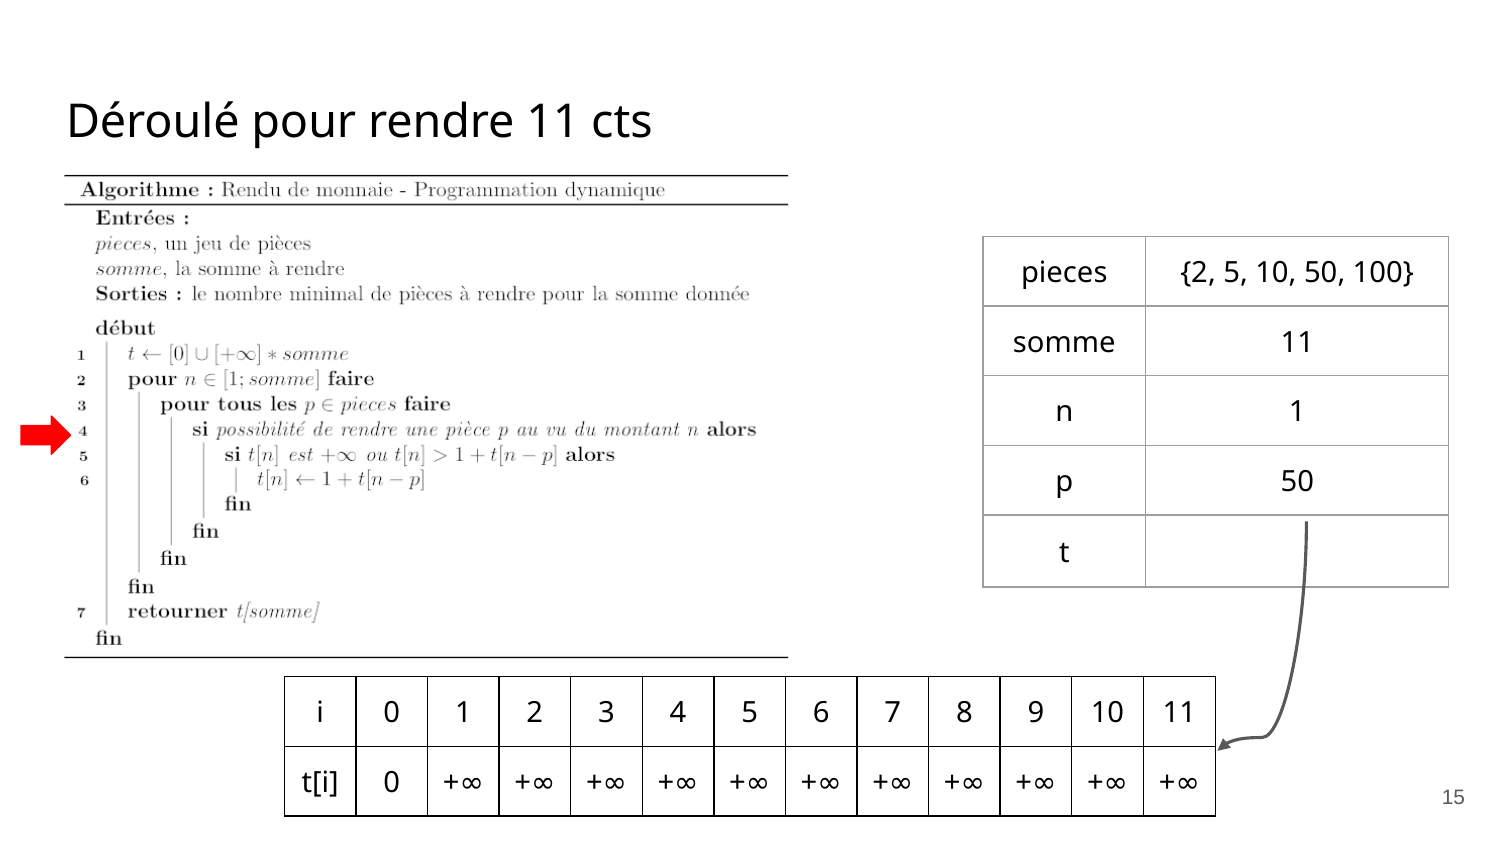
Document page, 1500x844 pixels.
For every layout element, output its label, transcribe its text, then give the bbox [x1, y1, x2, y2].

table_cell +∞ [715, 747, 785, 815]
table_cell 0 [357, 747, 427, 815]
table_cell n [984, 376, 1145, 445]
table_cell +∞ [571, 747, 642, 815]
table_header 11 [1144, 677, 1215, 746]
table_header 7 [858, 677, 928, 746]
table_header 4 [643, 677, 713, 746]
table_header {2, 5, 10, 50, 100} [1146, 237, 1448, 305]
table_cell +∞ [858, 747, 928, 815]
table_header 10 [1072, 677, 1143, 746]
slide_number <numéro> [1389, 764, 1480, 830]
table_cell somme [984, 307, 1145, 375]
table_header 5 [715, 677, 785, 746]
table_cell +∞ [1144, 747, 1215, 815]
table_header 2 [500, 677, 570, 746]
table_header 8 [929, 677, 999, 746]
picture [63, 173, 789, 660]
text_box [21, 416, 71, 455]
table_cell +∞ [1072, 747, 1143, 815]
table_cell +∞ [1001, 747, 1071, 815]
table_header pieces [984, 237, 1145, 305]
table_cell 11 [1146, 307, 1448, 375]
table_cell 1 [1146, 376, 1448, 445]
table_cell +∞ [929, 747, 999, 815]
table_header 1 [428, 677, 498, 746]
table_header 9 [1001, 677, 1071, 746]
table_cell t[i] [285, 747, 355, 815]
table_header 3 [571, 677, 642, 746]
table_cell 50 [1146, 446, 1448, 514]
table_cell +∞ [500, 747, 570, 815]
table_cell +∞ [786, 747, 856, 815]
table_header 0 [357, 677, 427, 746]
table_header i [285, 677, 355, 746]
table_cell +∞ [643, 747, 713, 815]
table_cell +∞ [428, 747, 498, 815]
table_cell [1146, 516, 1448, 586]
title Déroulé pour rendre 11 cts [51, 72, 1449, 167]
table_cell p [984, 446, 1145, 514]
table_header 6 [786, 677, 856, 746]
table_cell t [984, 516, 1145, 586]
